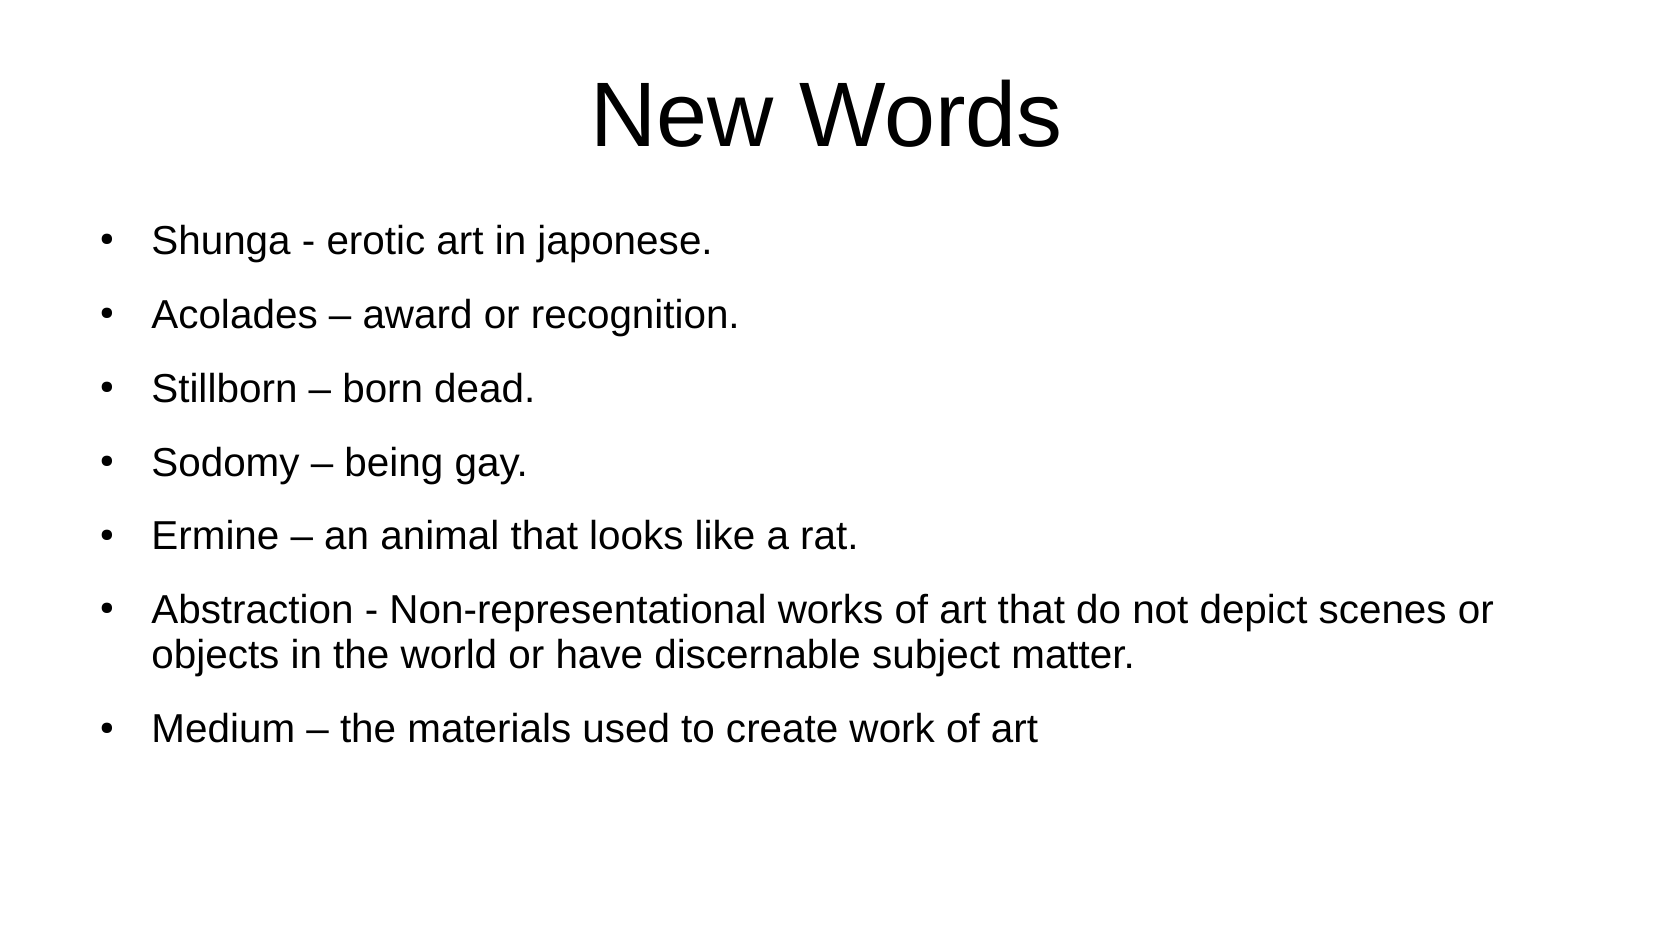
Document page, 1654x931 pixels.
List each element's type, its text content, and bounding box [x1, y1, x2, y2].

list Shunga - erotic art in japonese. Acolades – award or recognition. Stillborn – born dead. Sodomy – being gay. Ermine – an animal that looks like a rat. Abstraction - Non-representational works of art that do not depict scenes or objects in the world or have discernable subject matter. Medium – the materials used to create work of art [82, 217, 1571, 758]
title New Words [82, 37, 1571, 193]
